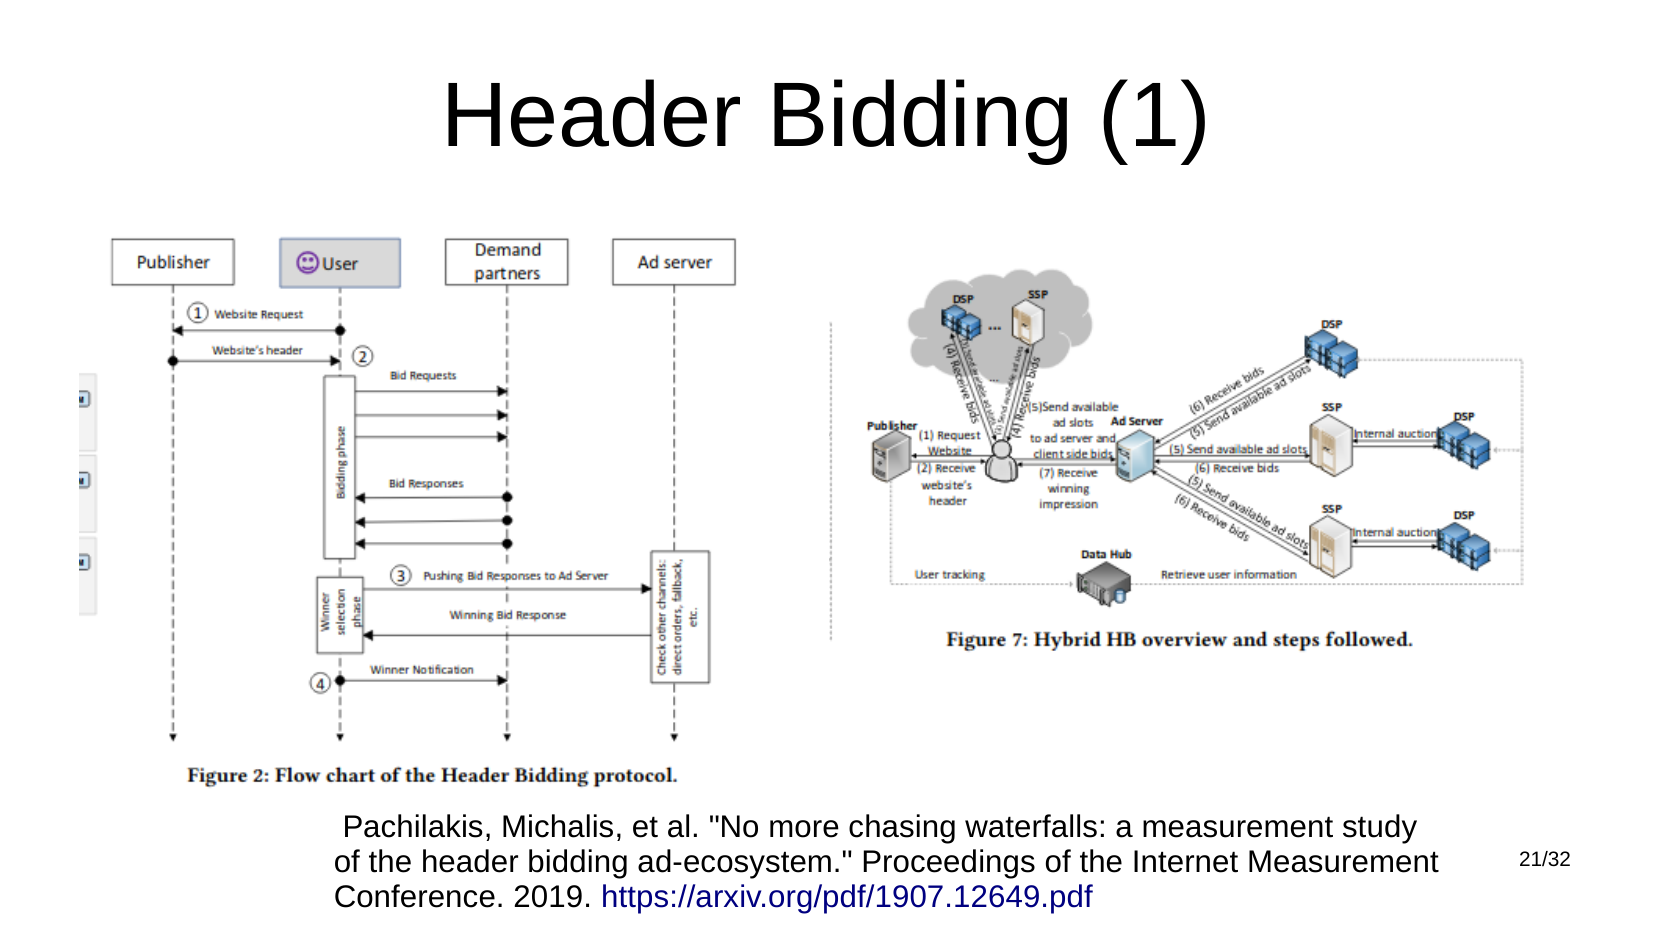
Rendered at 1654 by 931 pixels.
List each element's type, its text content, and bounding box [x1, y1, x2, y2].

picture [79, 159, 780, 804]
text_box Pachilakis, Michalis, et al. "No more chasing waterfalls: a measurement study of the header bidding ad-ecosystem." Proceedings of the Internet Measurement Conference. 2019. https://arxiv.org/pdf/1907.12649.pdf [318, 802, 1465, 922]
title Header Bidding (1) [82, 37, 1571, 193]
picture [829, 236, 1560, 676]
